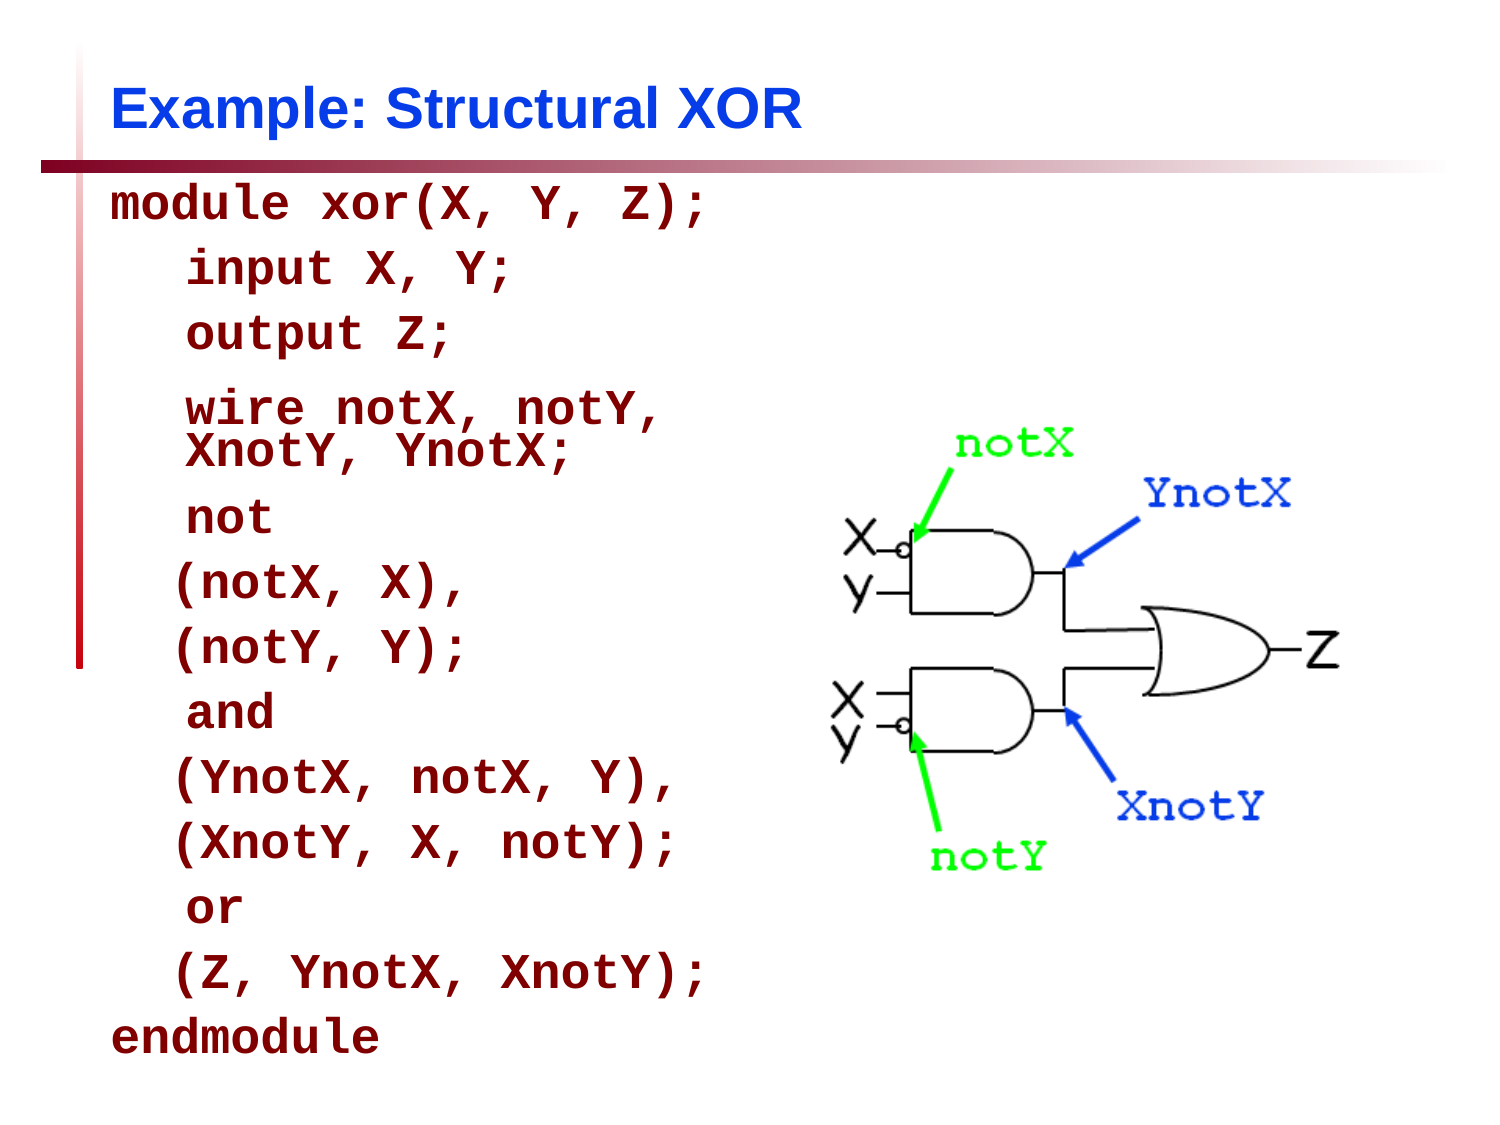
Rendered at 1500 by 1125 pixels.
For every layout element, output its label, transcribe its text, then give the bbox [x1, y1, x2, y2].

title Example: Structural XOR [99, 66, 1479, 263]
picture [825, 371, 1374, 960]
list module xor(X, Y, Z); input X, Y; output Z; wire notX, notY, XnotY, YnotX; not (notX, X), (notY, Y); and (YnotX, notX, Y), (XnotY, X, notY); or (Z, YnotX, XnotY); endmodule [99, 191, 1388, 1064]
